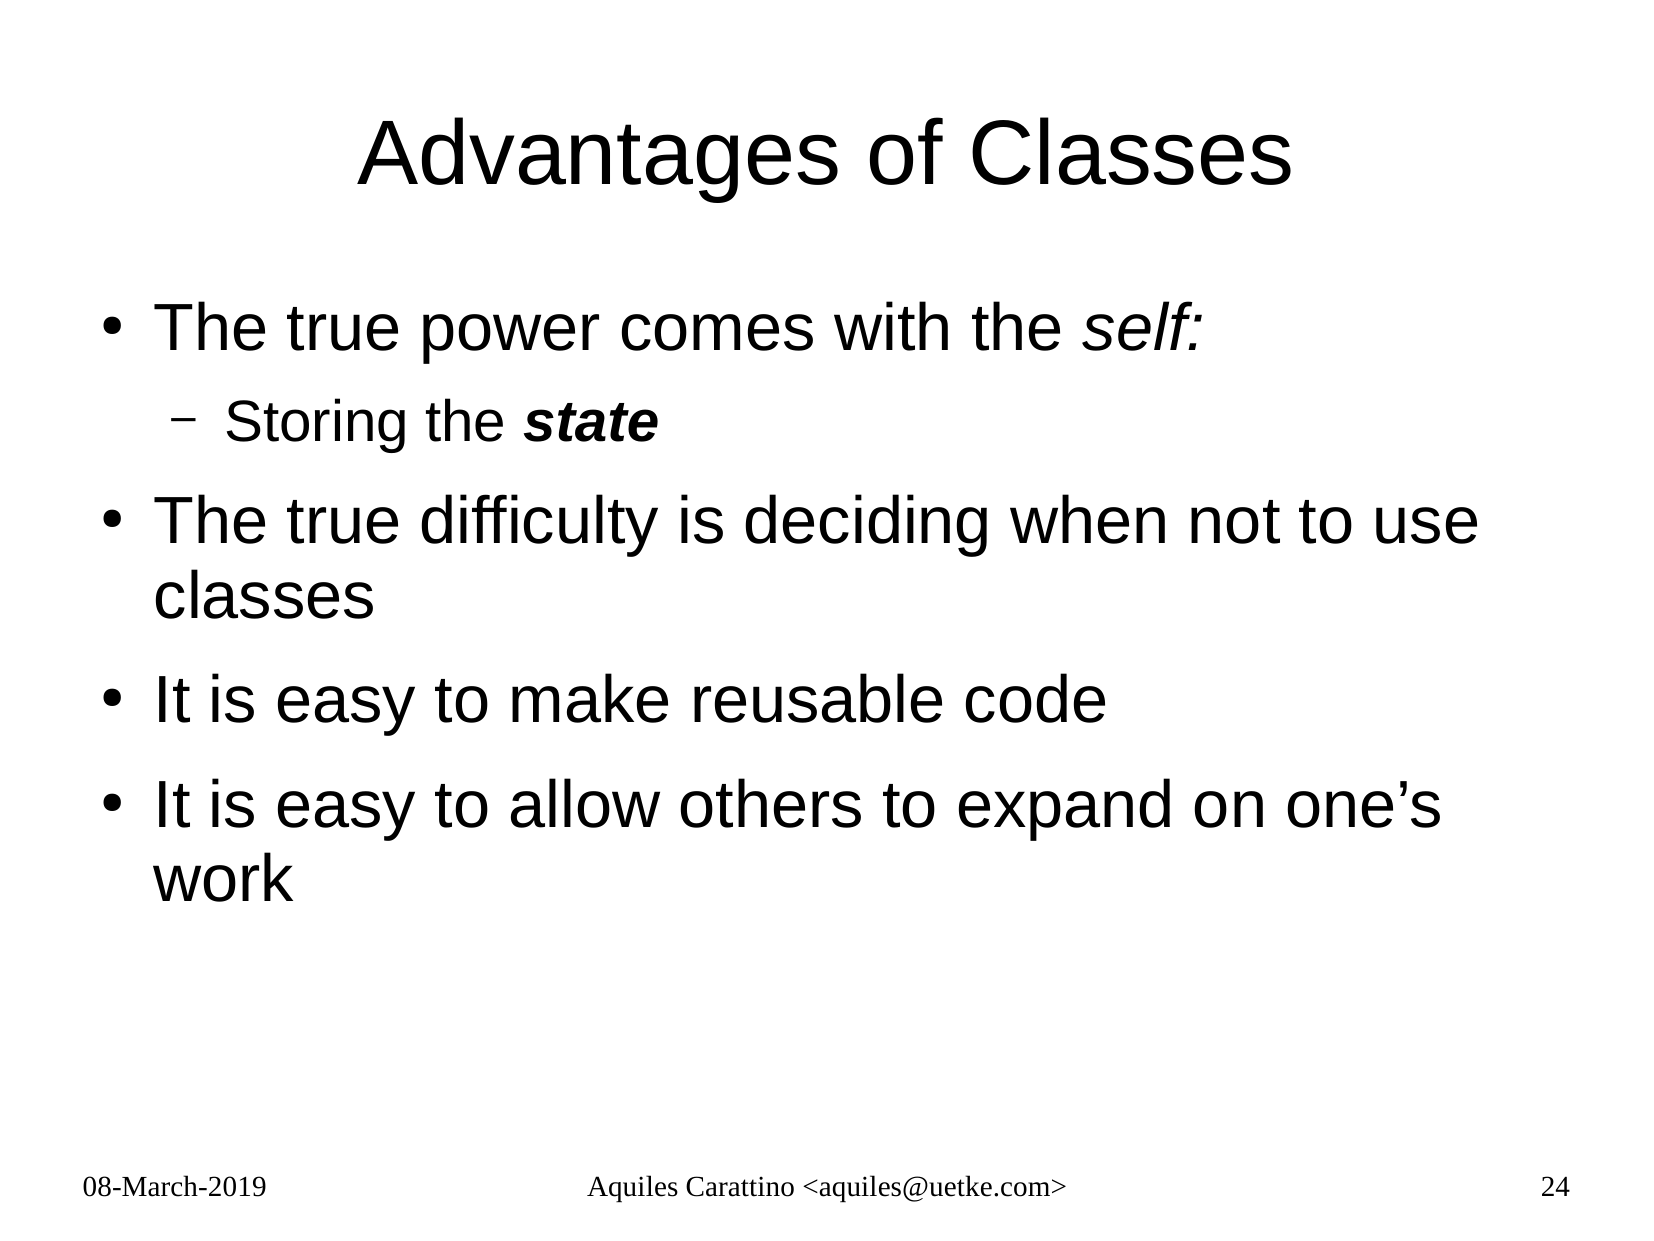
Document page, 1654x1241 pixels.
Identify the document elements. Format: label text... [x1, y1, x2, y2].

list The true power comes with the self: Storing the state The true difficulty is deciding when not to use classes It is easy to make reusable code It is easy to allow others to expand on one’s work [82, 290, 1571, 1010]
title Advantages of Classes [82, 49, 1571, 257]
